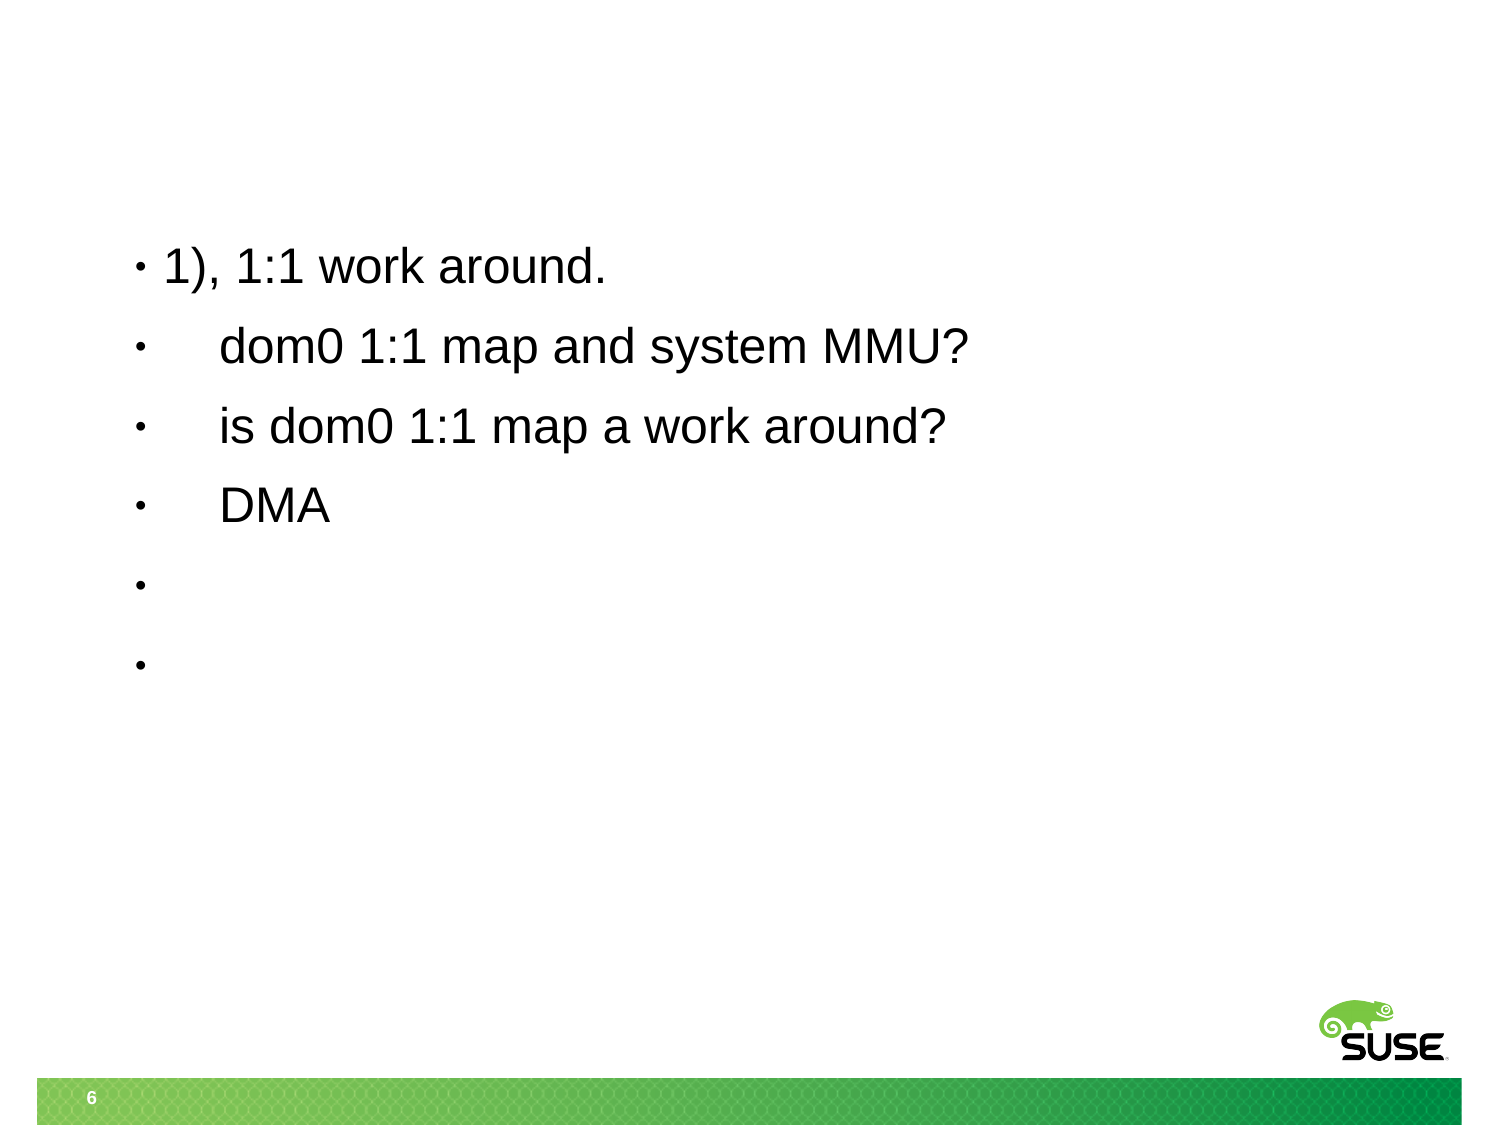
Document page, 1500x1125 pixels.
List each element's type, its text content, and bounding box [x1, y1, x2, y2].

picture [37, 1078, 1462, 1125]
list 1), 1:1 work around. dom0 1:1 map and system MMU? is dom0 1:1 map a work around? DMA [135, 238, 1372, 892]
picture [1319, 1000, 1449, 1061]
